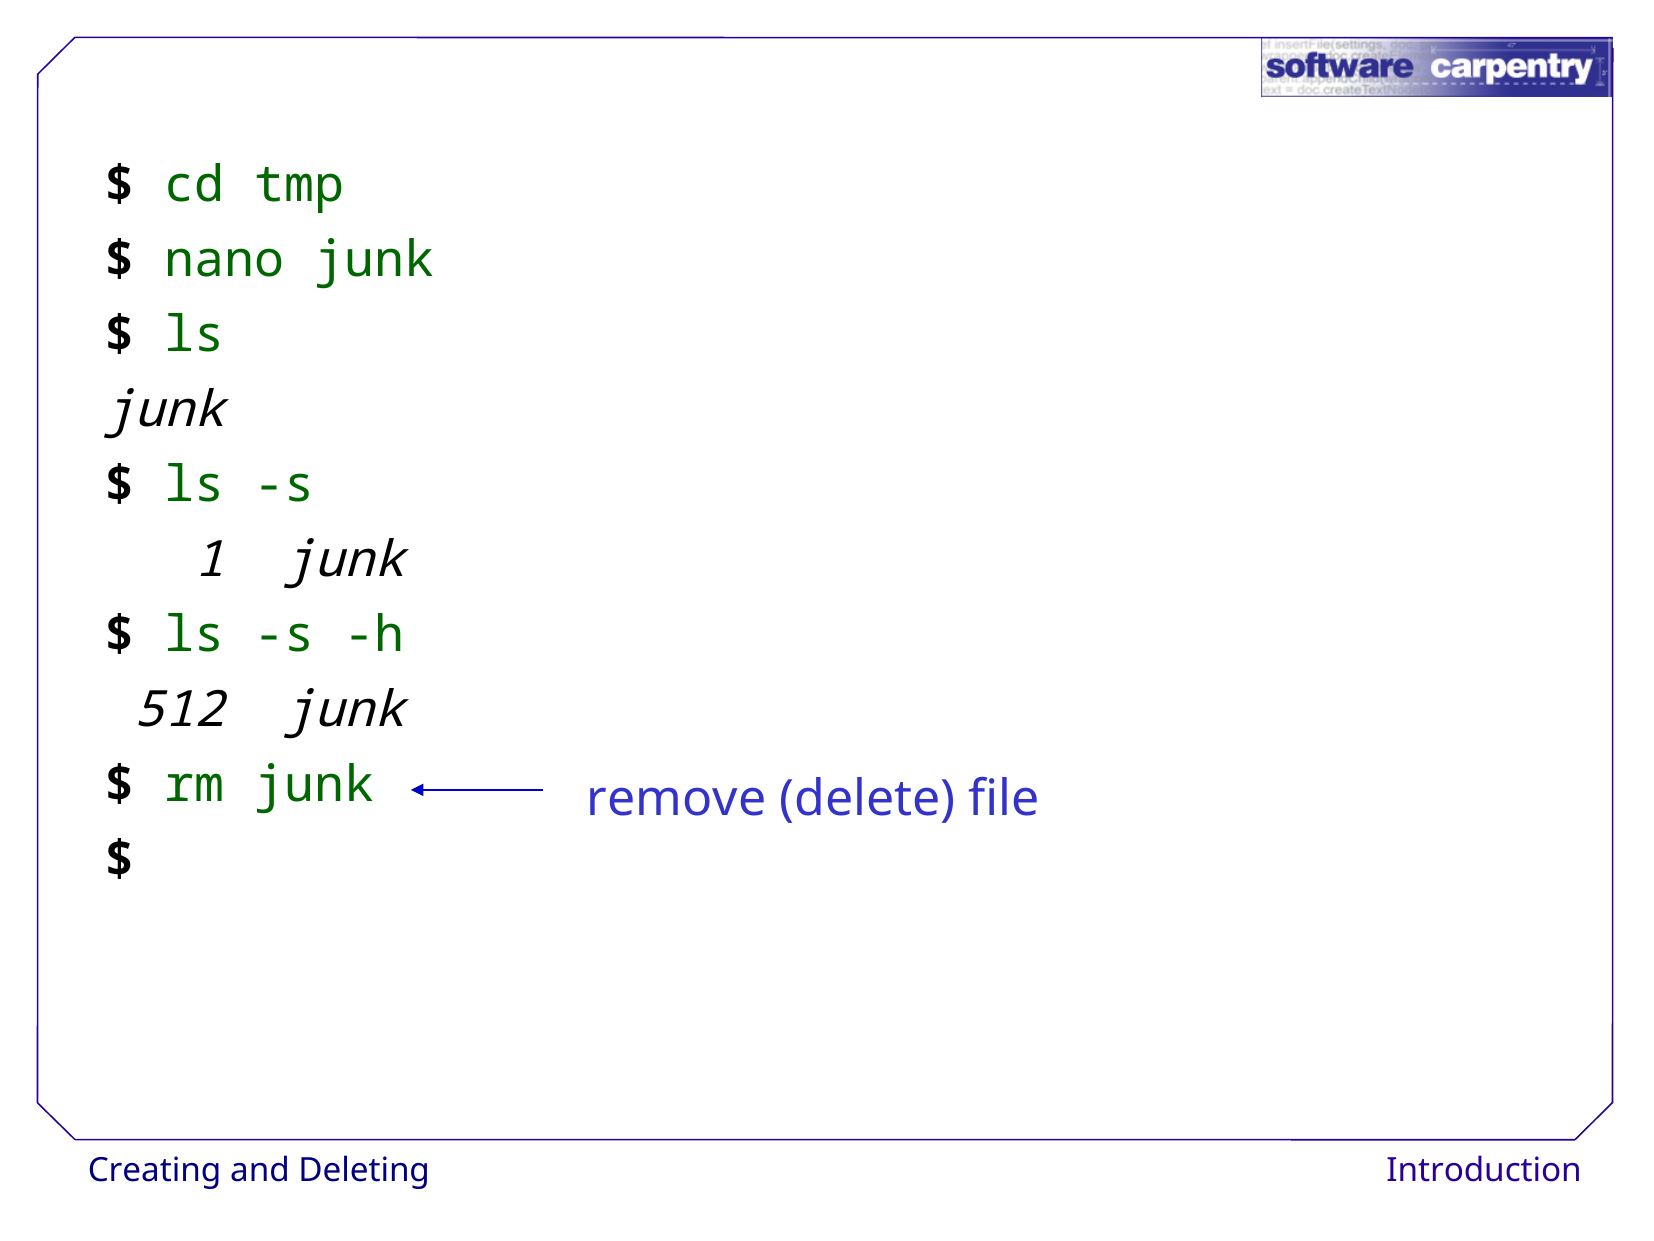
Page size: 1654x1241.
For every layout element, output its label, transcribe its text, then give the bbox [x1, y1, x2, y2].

text_box $ cd tmp $ nano junk $ ls junk $ ls -s 1 junk $ ls -s -h 512 junk $ rm junk $ [89, 128, 1512, 1037]
picture [1261, 39, 1613, 97]
text_box remove (delete) file [571, 742, 1546, 1093]
